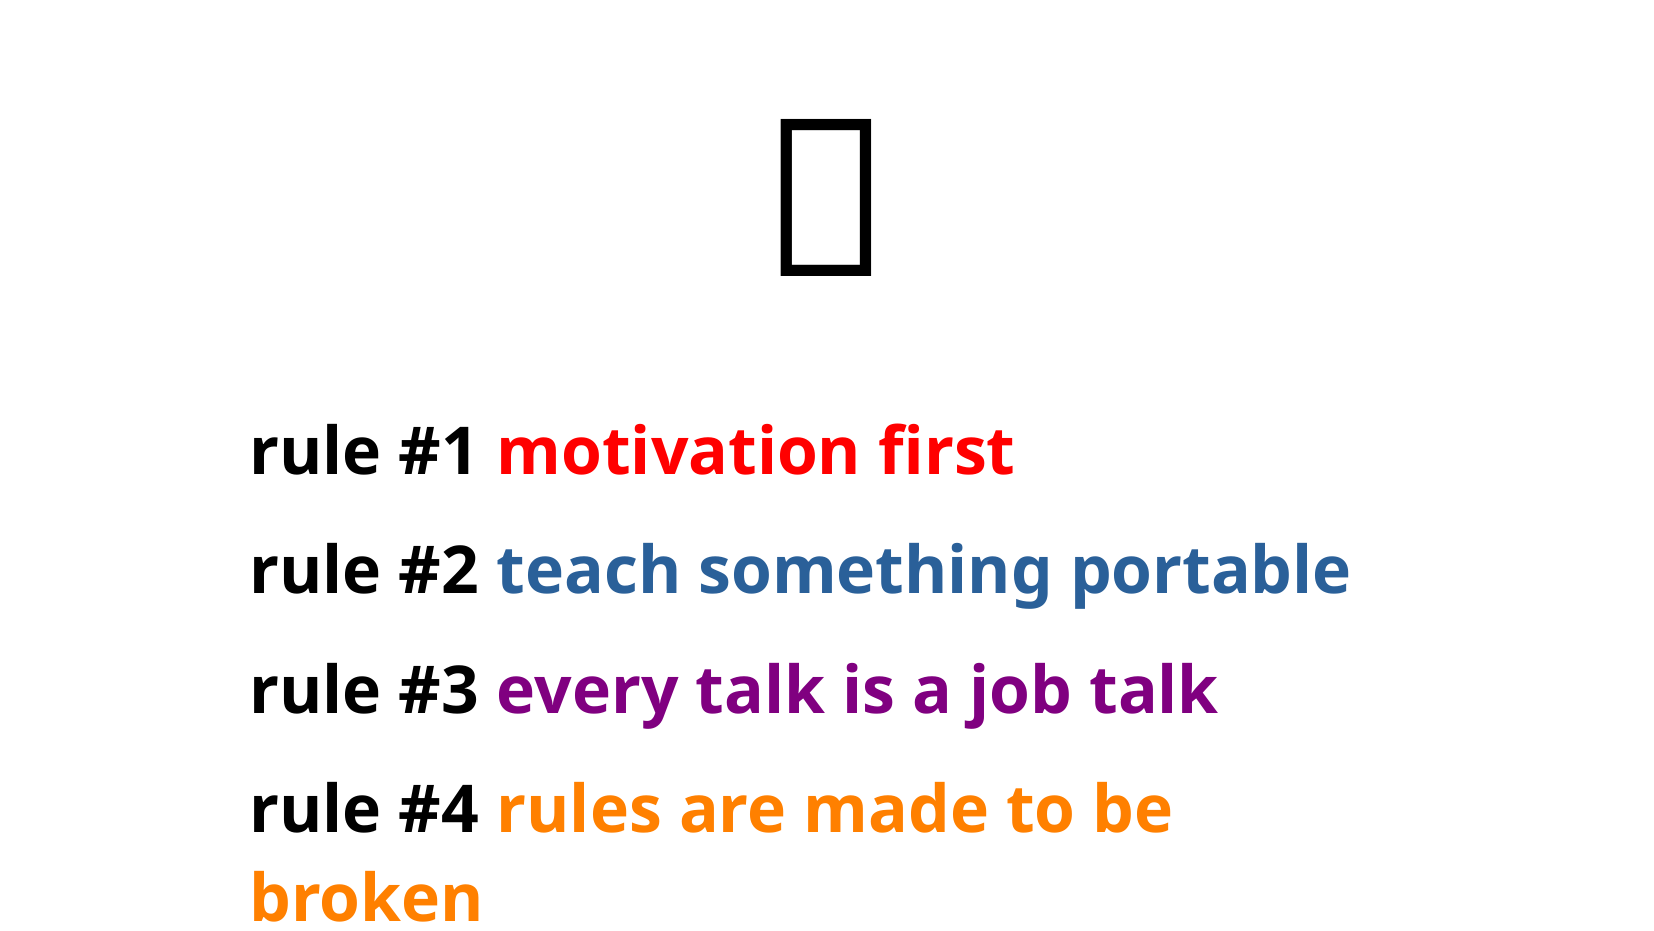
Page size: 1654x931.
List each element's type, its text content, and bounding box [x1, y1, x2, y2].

title 🤗 [82, 48, 1571, 335]
list rule #1 motivation first rule #2 teach something portable rule #3 every talk is a job talk rule #4 rules are made to be broken [249, 404, 1405, 931]
